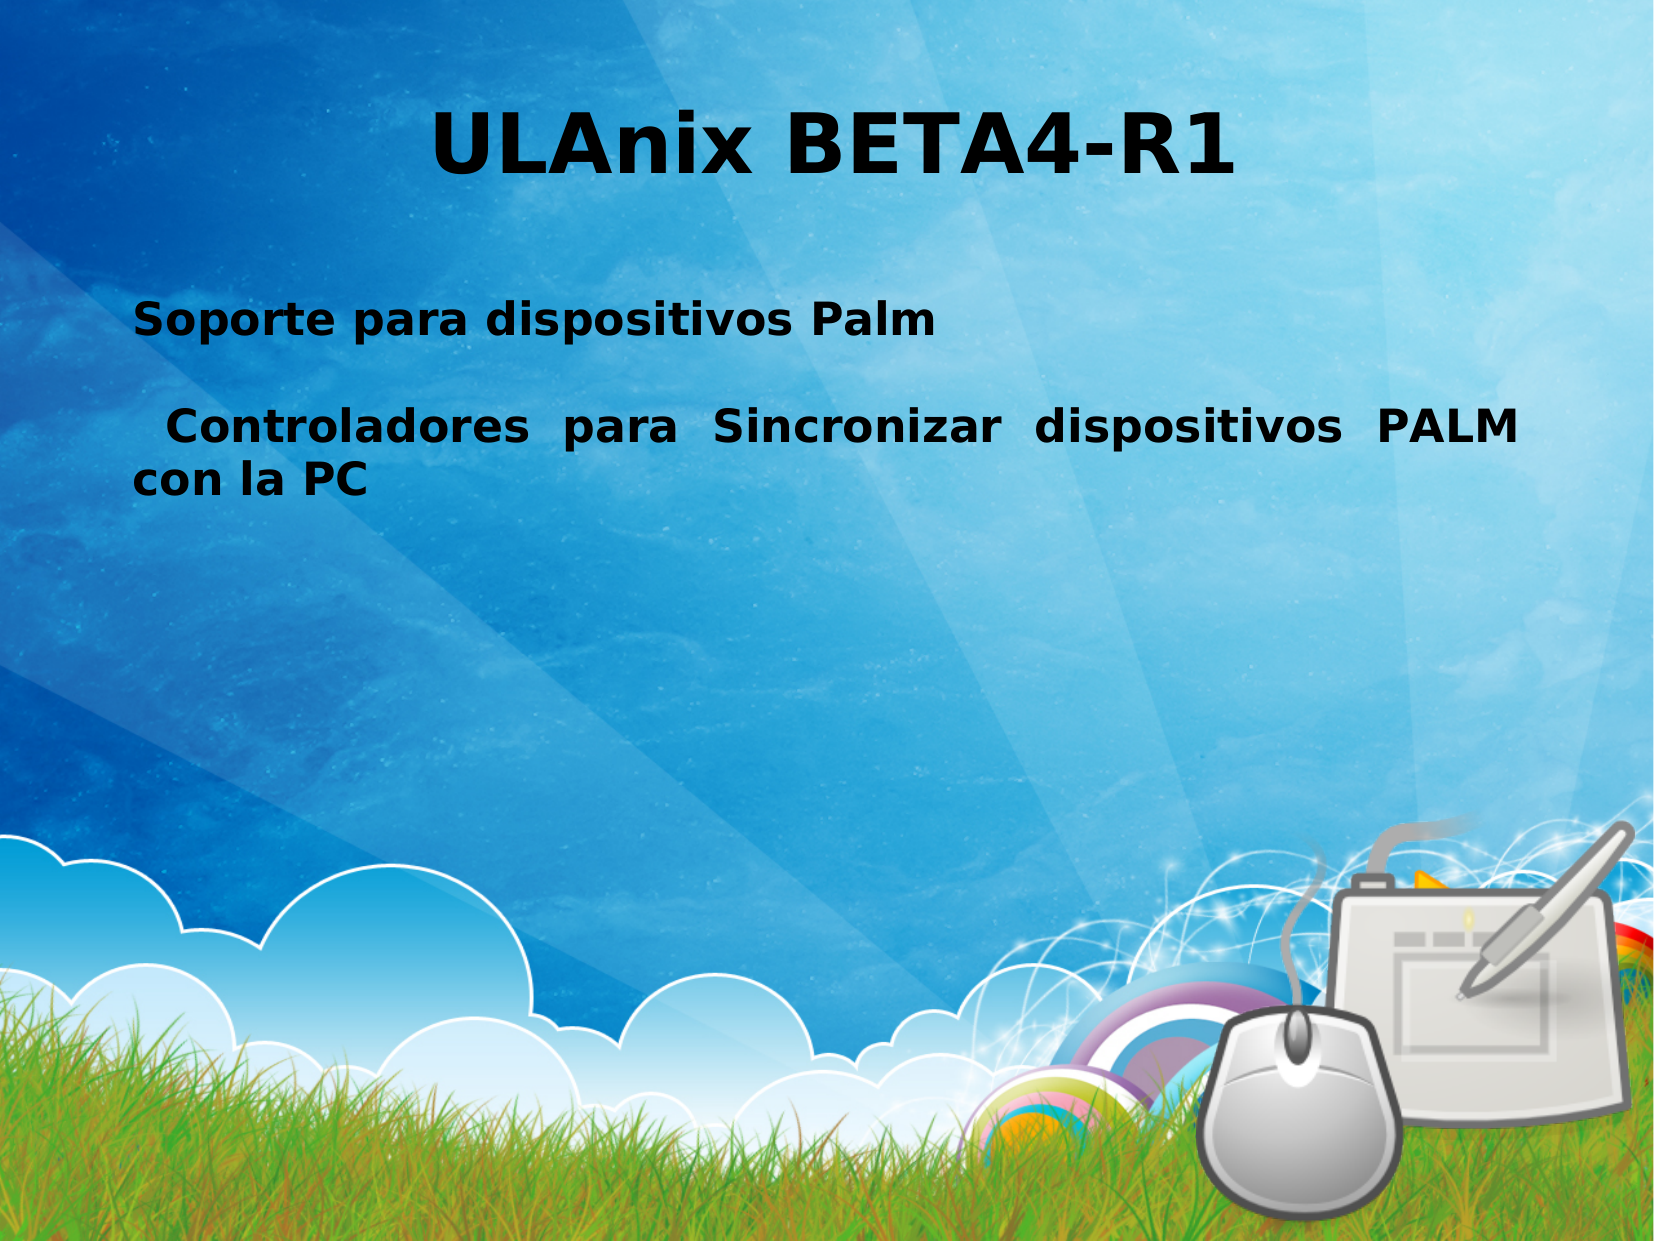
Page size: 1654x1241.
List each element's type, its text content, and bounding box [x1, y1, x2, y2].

picture [0, 0, 1654, 1241]
text_box ULAnix BETA4-R1 [413, 88, 1447, 201]
text_box Soporte para dispositivos Palm Controladores para Sincronizar dispositivos PALM con la PC [118, 285, 1536, 514]
